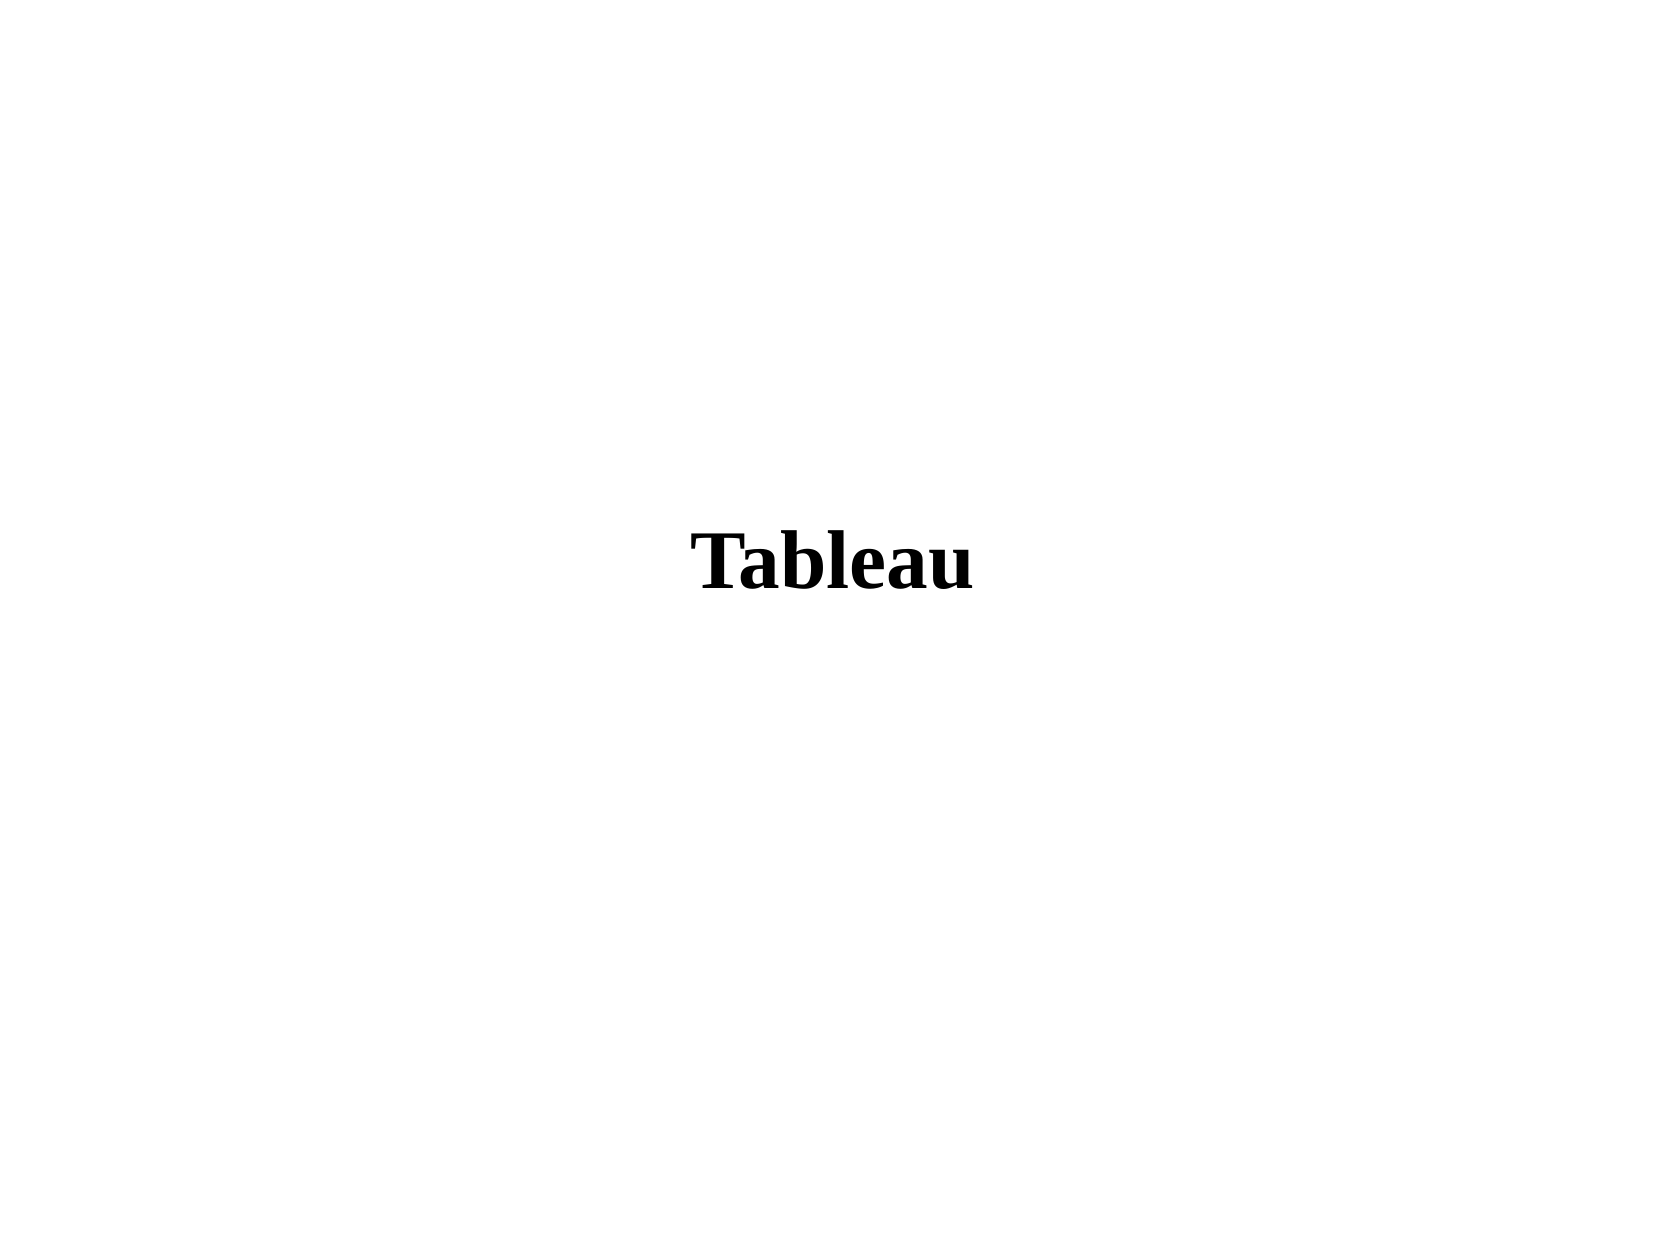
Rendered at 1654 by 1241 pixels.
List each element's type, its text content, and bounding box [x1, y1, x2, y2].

title Tableau [88, 413, 1577, 709]
